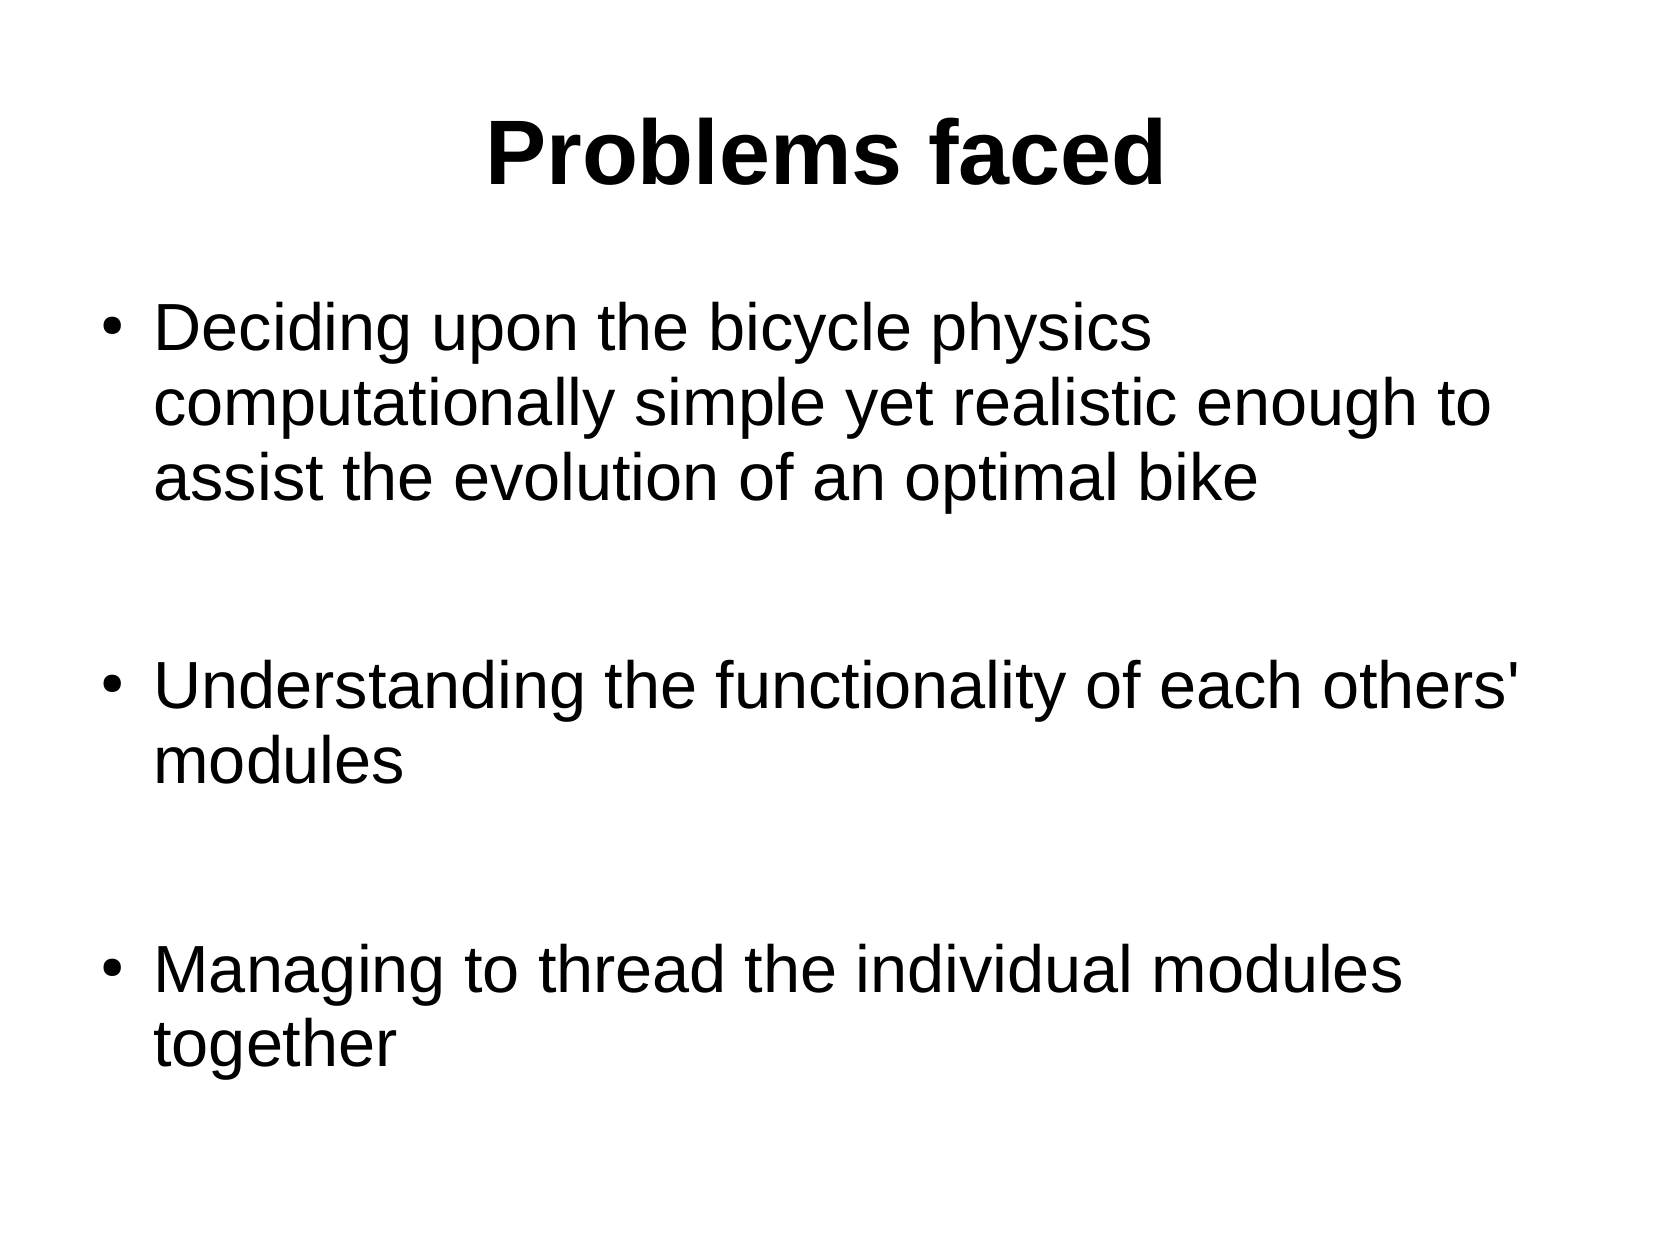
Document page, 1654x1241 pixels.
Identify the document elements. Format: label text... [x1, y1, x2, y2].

list Deciding upon the bicycle physics computationally simple yet realistic enough to assist the evolution of an optimal bike Understanding the functionality of each others' modules Managing to thread the individual modules together [82, 290, 1571, 1123]
title Problems faced [82, 49, 1571, 257]
